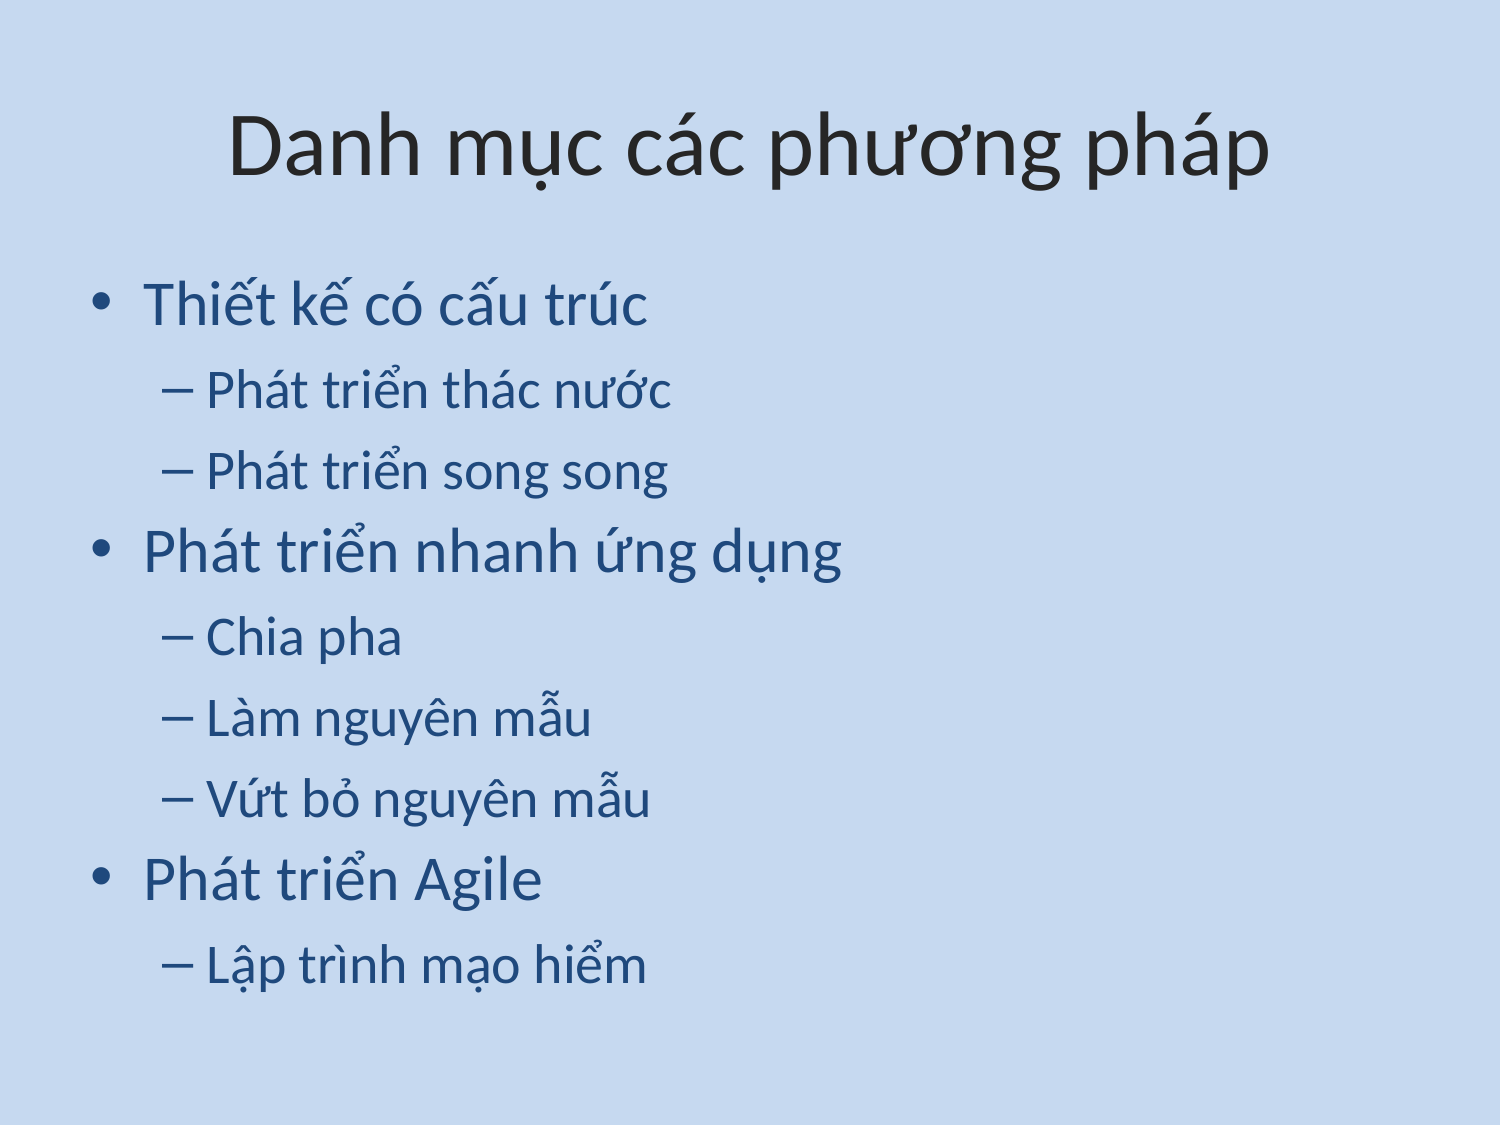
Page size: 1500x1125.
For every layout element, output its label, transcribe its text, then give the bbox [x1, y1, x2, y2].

list Thiết kế có cấu trúc Phát triển thác nước Phát triển song song Phát triển nhanh ứng dụng Chia pha Làm nguyên mẫu Vứt bỏ nguyên mẫu Phát triển Agile Lập trình mạo hiểm [75, 262, 1426, 1005]
title Danh mục các phương pháp [75, 45, 1426, 233]
